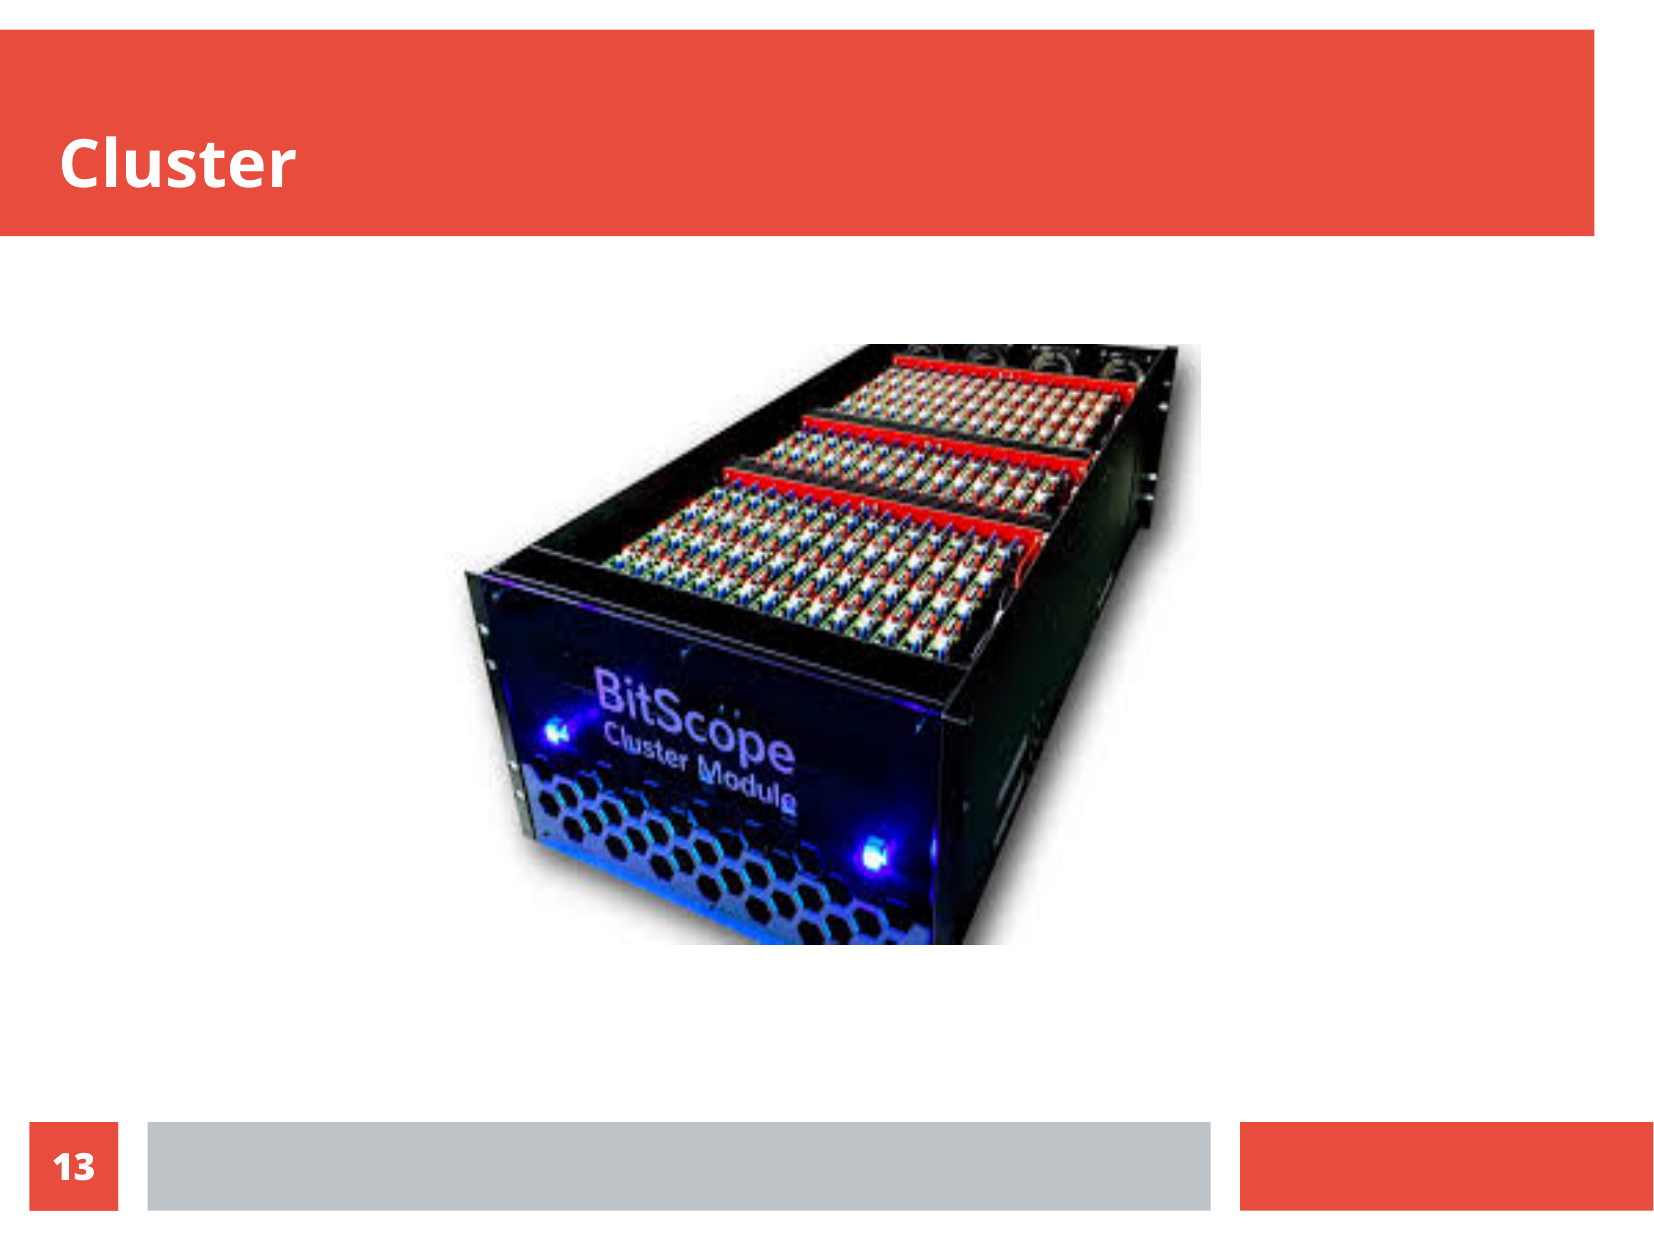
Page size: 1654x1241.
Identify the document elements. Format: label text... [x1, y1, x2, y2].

title Cluster [59, 59, 1595, 207]
picture [446, 344, 1201, 946]
